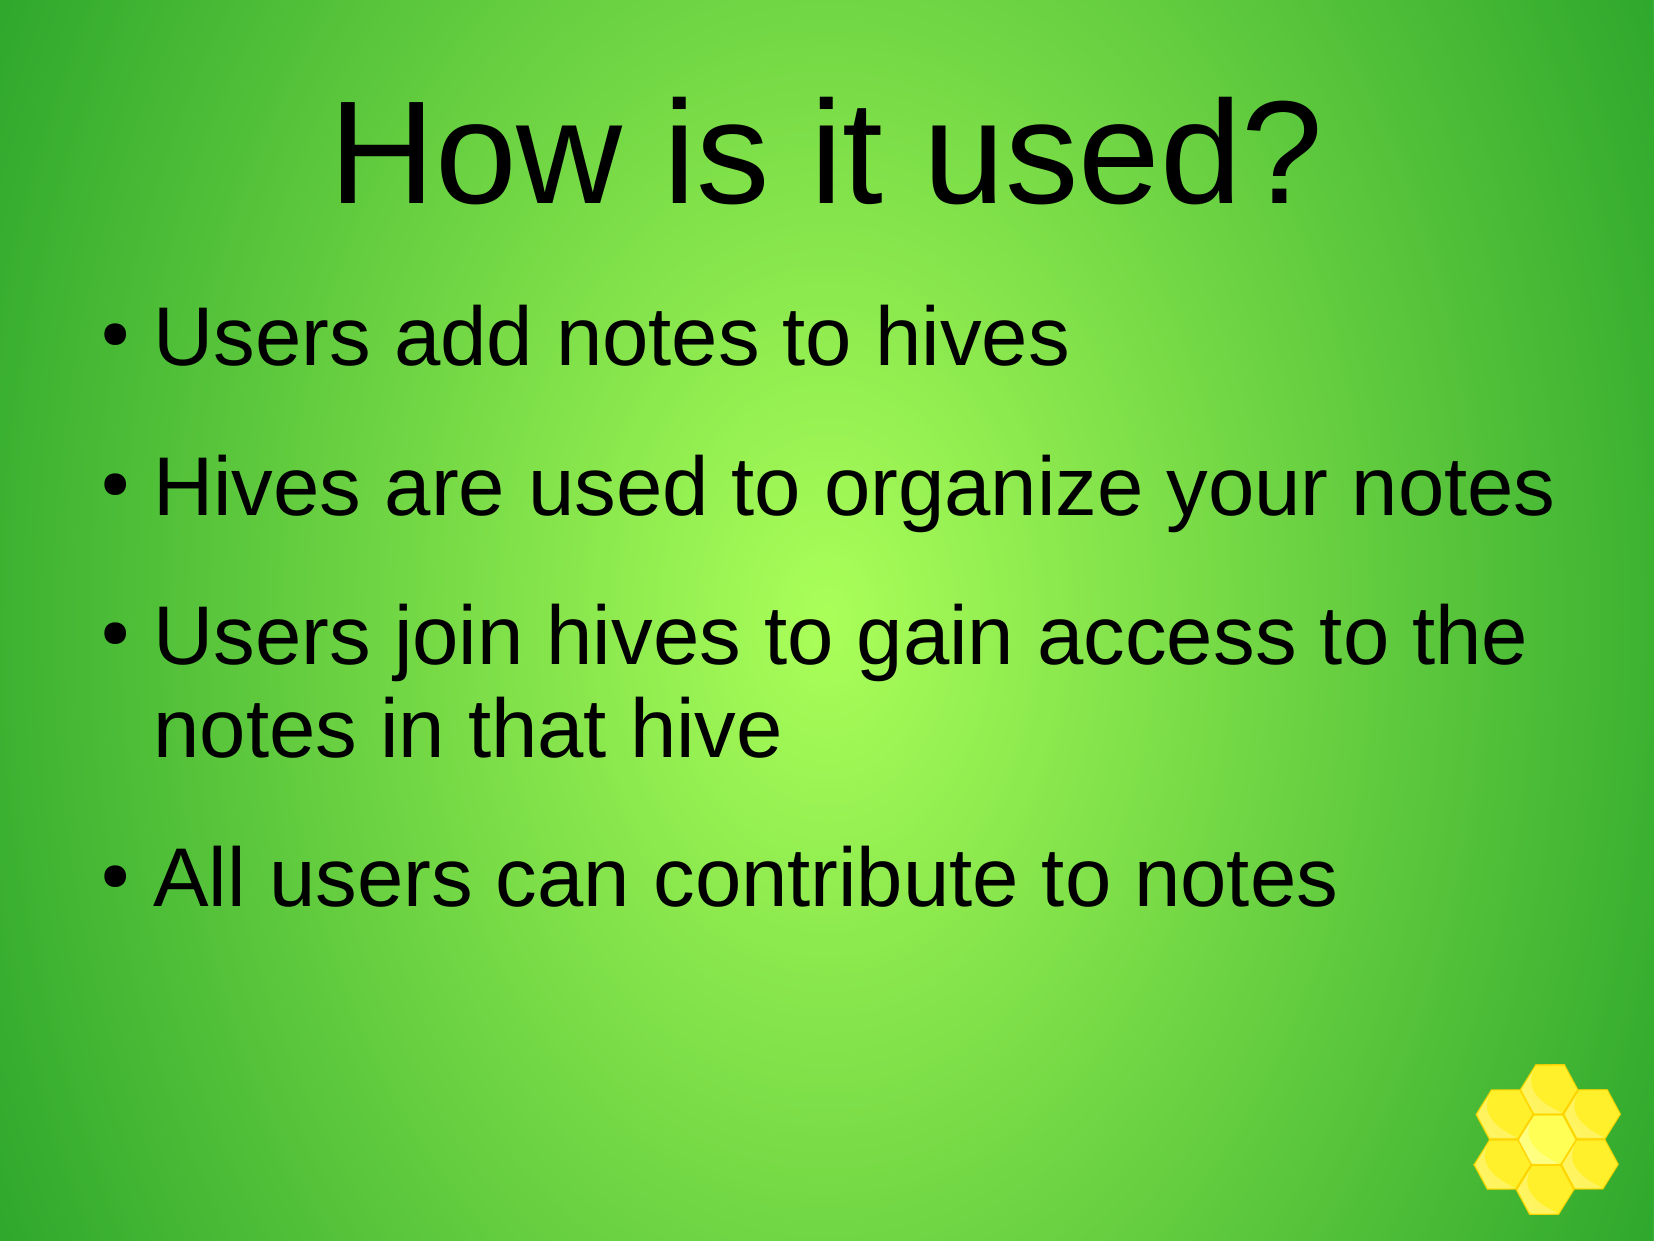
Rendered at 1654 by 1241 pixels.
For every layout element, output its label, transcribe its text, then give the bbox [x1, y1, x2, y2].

title How is it used? [82, 49, 1571, 257]
picture [1473, 1064, 1621, 1216]
list Users add notes to hives Hives are used to organize your notes Users join hives to gain access to the notes in that hive All users can contribute to notes [82, 290, 1571, 1010]
